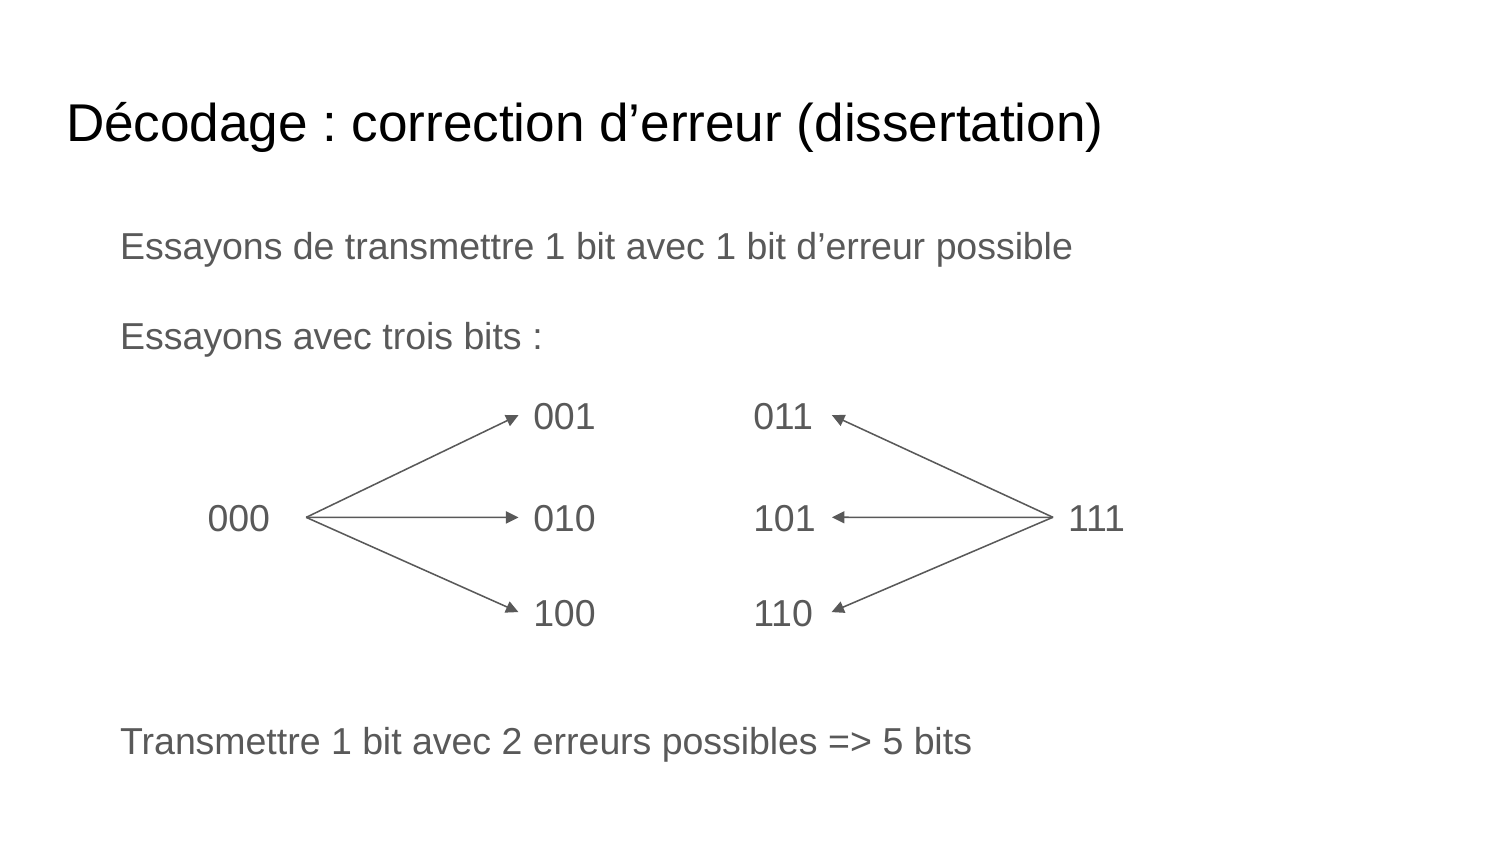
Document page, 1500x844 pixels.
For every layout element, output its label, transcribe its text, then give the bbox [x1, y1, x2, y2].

text_box 011 [738, 377, 832, 453]
text_box 000 [192, 479, 307, 555]
text_box 010 [518, 479, 632, 555]
text_box 100 [518, 574, 632, 650]
text_box 111 [1053, 479, 1167, 555]
title Décodage : correction d’erreur (dissertation) [51, 72, 1449, 167]
text_box 110 [738, 574, 832, 650]
text_box 101 [738, 479, 832, 555]
text_box Essayons de transmettre 1 bit avec 1 bit d’erreur possible Essayons avec trois bits : Transmettre 1 bit avec 2 erreurs possibles => 5 bits [105, 206, 1429, 822]
text_box 001 [518, 377, 663, 453]
